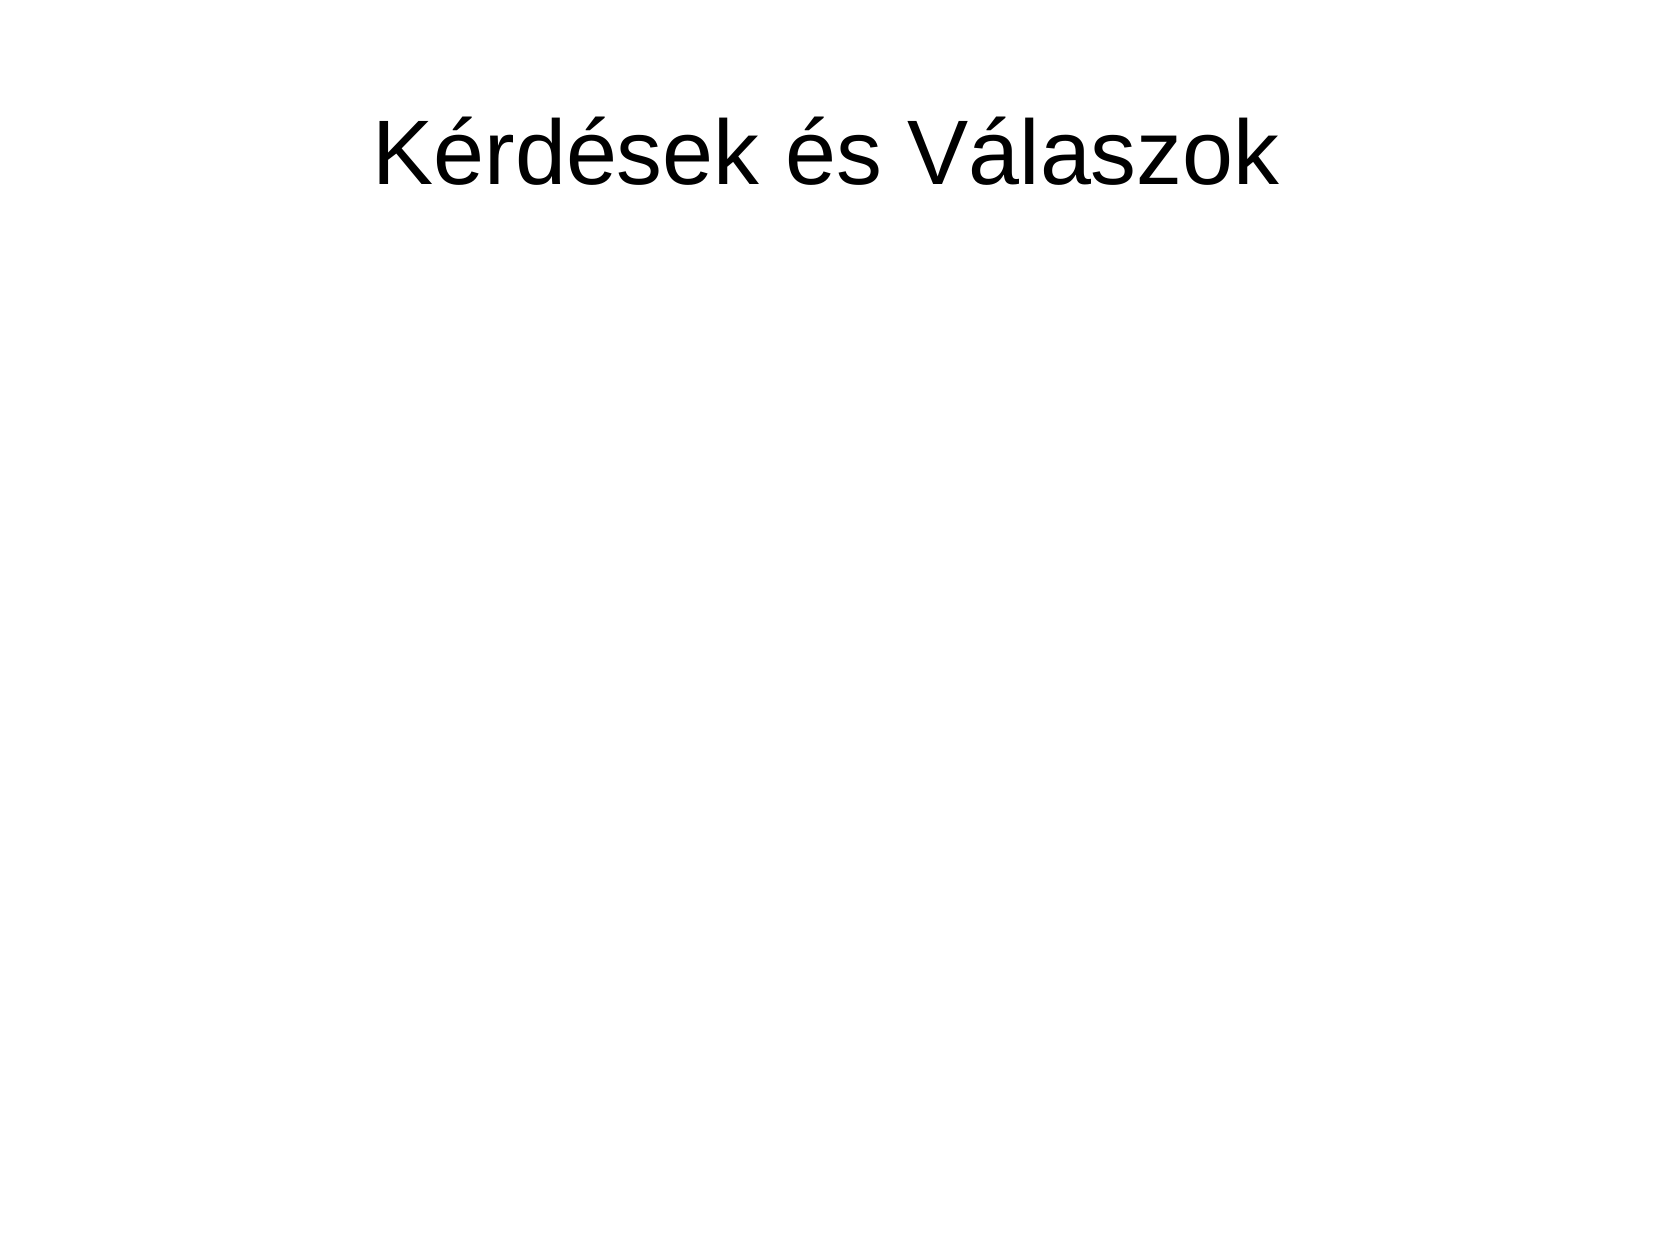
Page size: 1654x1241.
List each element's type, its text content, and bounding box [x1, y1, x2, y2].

title Kérdések és Válaszok [82, 56, 1571, 250]
